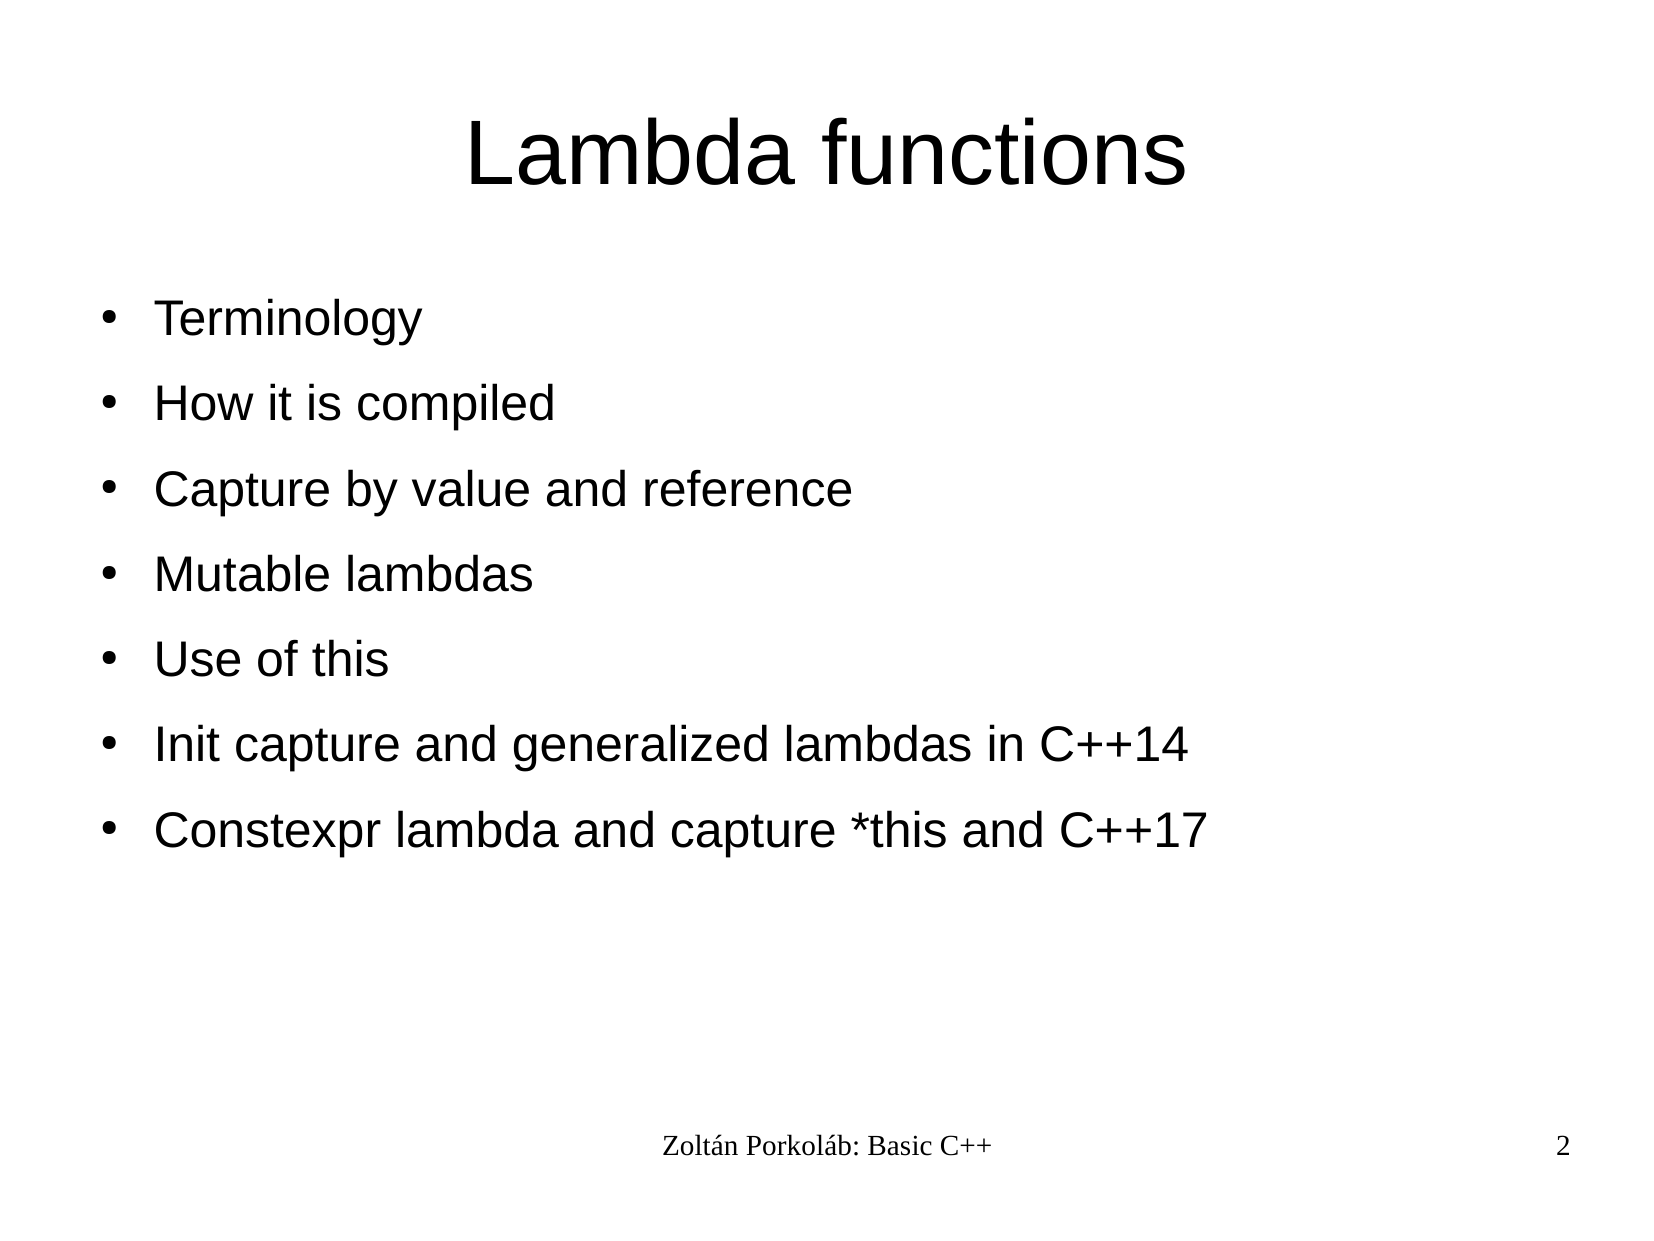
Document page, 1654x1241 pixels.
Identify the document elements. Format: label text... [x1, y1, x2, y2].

list Terminology How it is compiled Capture by value and reference Mutable lambdas Use of this Init capture and generalized lambdas in C++14 Constexpr lambda and capture *this and C++17 [82, 290, 1571, 1141]
title Lambda functions [82, 49, 1571, 257]
